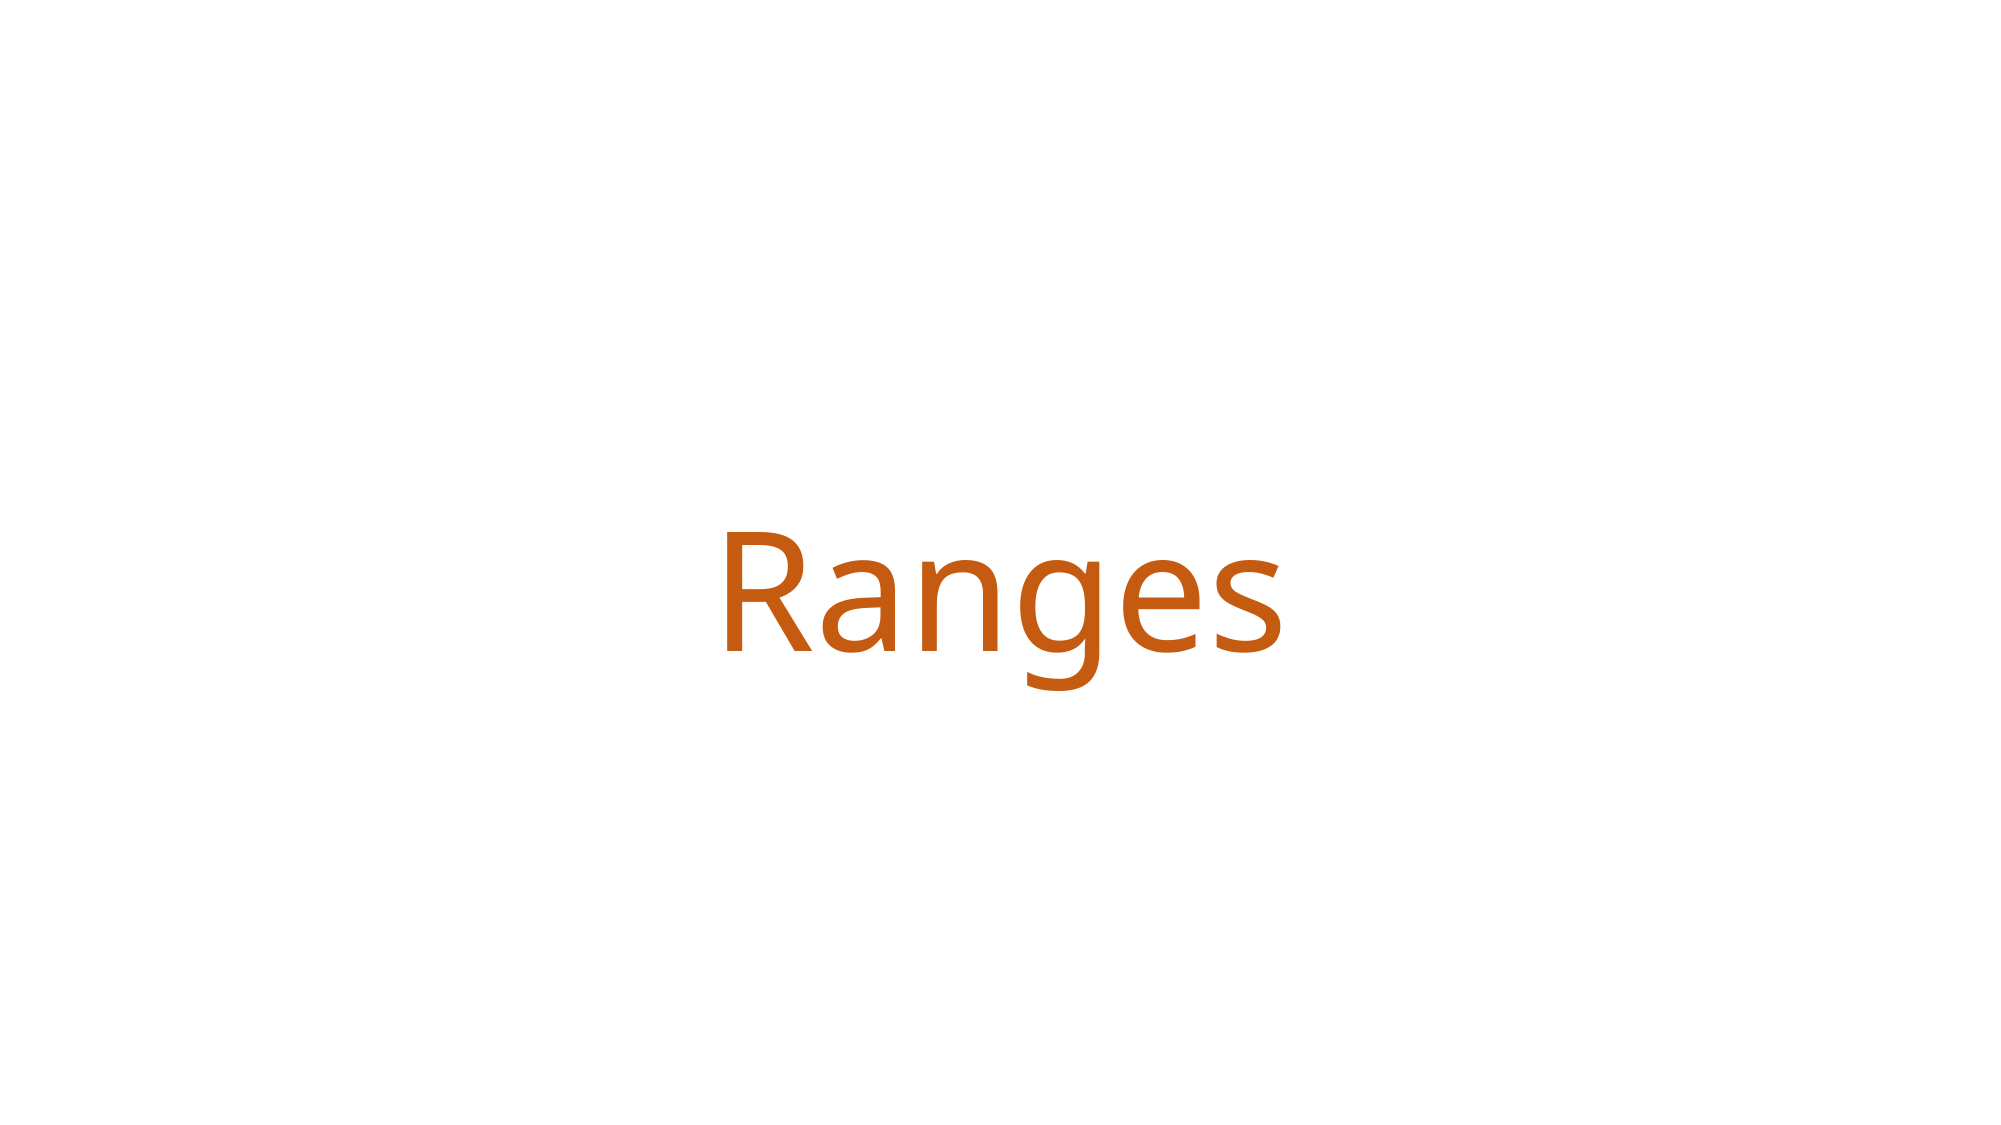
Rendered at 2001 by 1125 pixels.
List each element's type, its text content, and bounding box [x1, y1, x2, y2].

list Ranges [137, 299, 1863, 1014]
